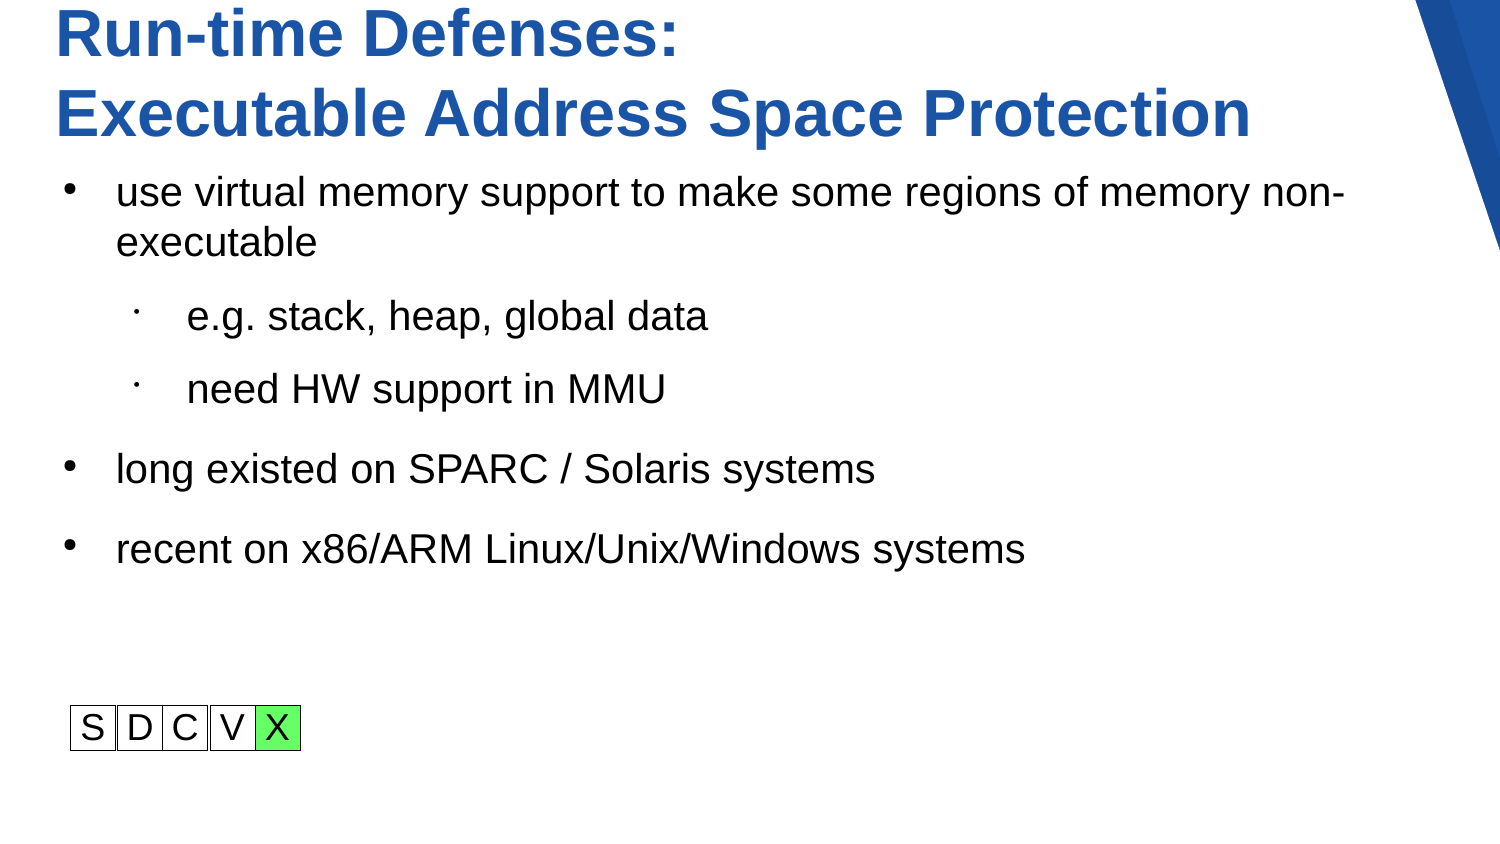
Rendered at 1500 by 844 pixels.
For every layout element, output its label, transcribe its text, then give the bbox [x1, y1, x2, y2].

text_box S [70, 705, 116, 751]
title Run-time Defenses: Executable Address Space Protection [40, 97, 1306, 150]
text_box D [117, 705, 162, 751]
list use virtual memory support to make some regions of memory non-executable e.g. stack, heap, global data need HW support in MMU long existed on SPARC / Solaris systems recent on x86/ARM Linux/Unix/Windows systems [30, 150, 1486, 391]
text_box X [255, 705, 301, 751]
text_box V [210, 705, 255, 751]
text_box C [162, 705, 208, 751]
